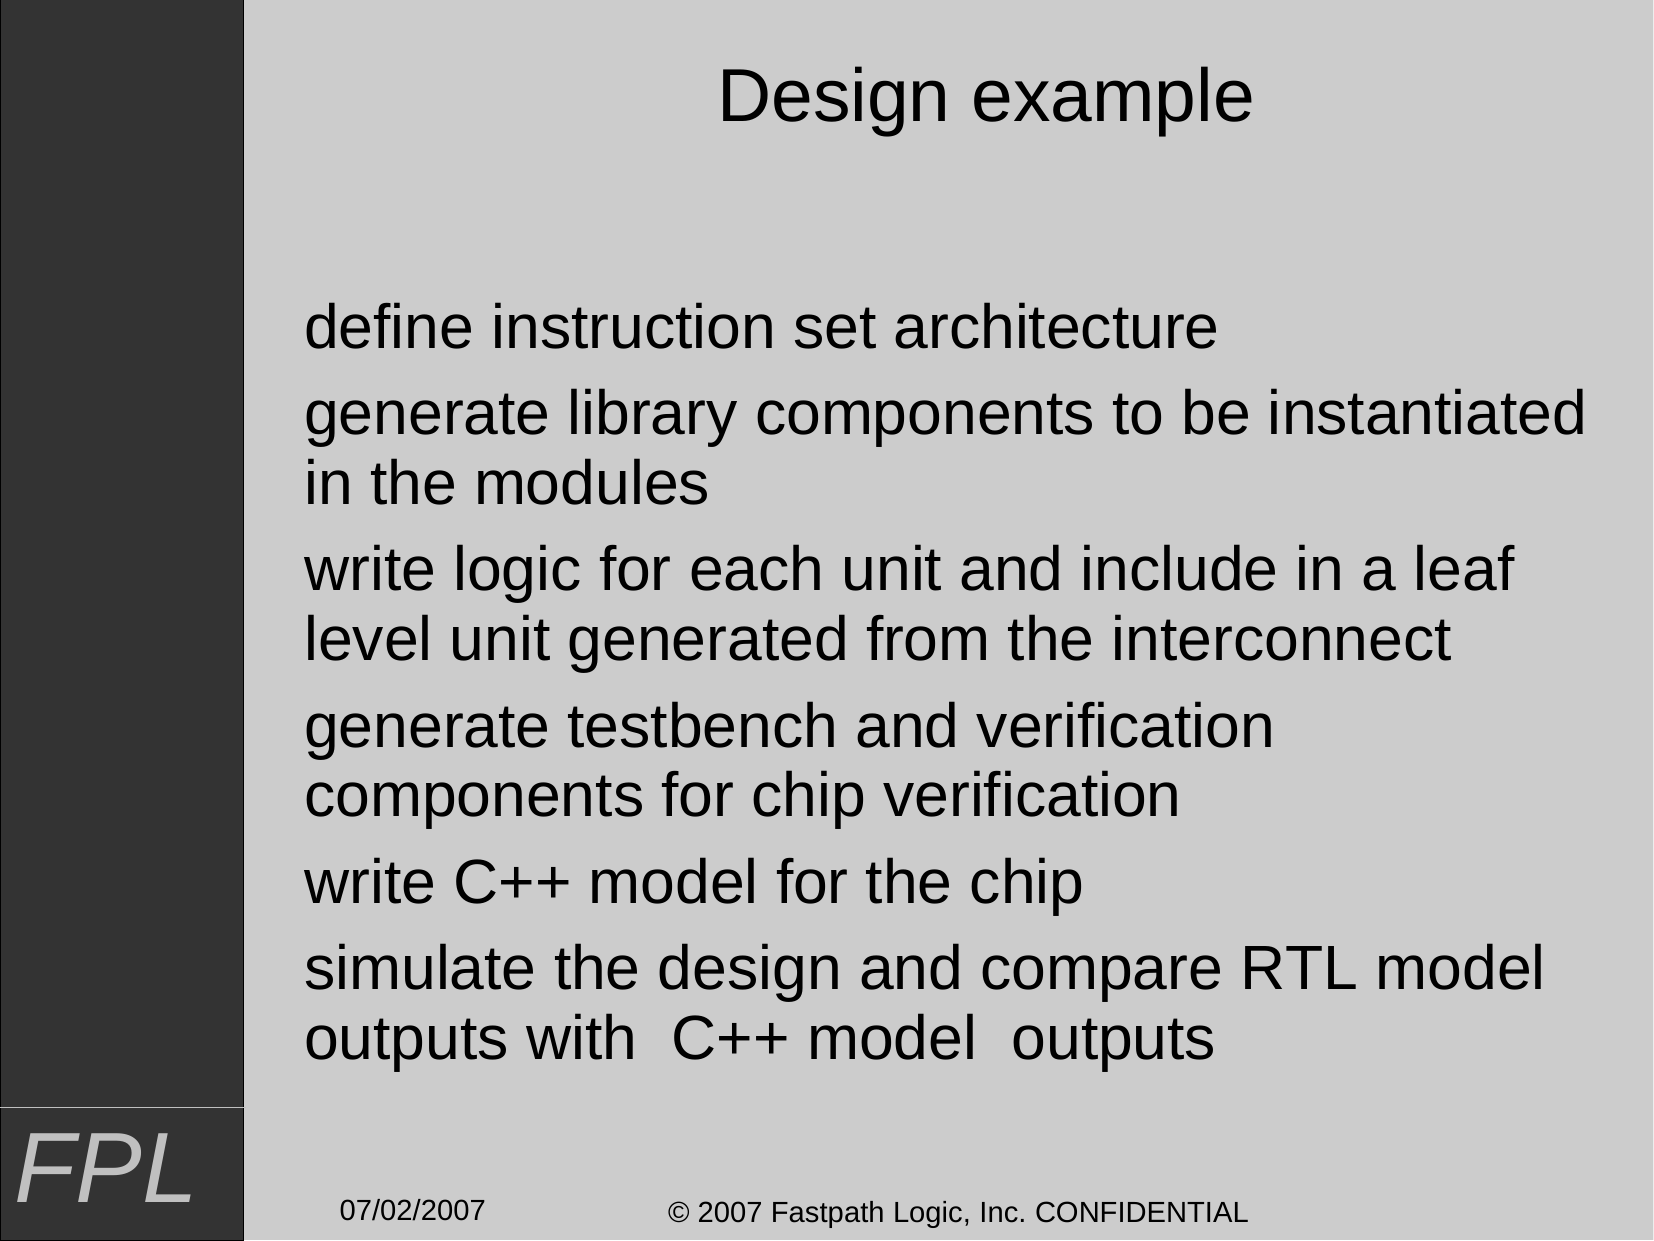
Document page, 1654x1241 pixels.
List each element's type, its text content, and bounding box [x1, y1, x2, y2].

subtitle define instruction set architecture generate library components to be instantiated in the modules write logic for each unit and include in a leaf level unit generated from the interconnect generate testbench and verification components for chip verification write C++ model for the chip simulate the design and compare RTL model outputs with C++ model outputs [304, 176, 1617, 1188]
title Design example [434, 0, 1538, 176]
